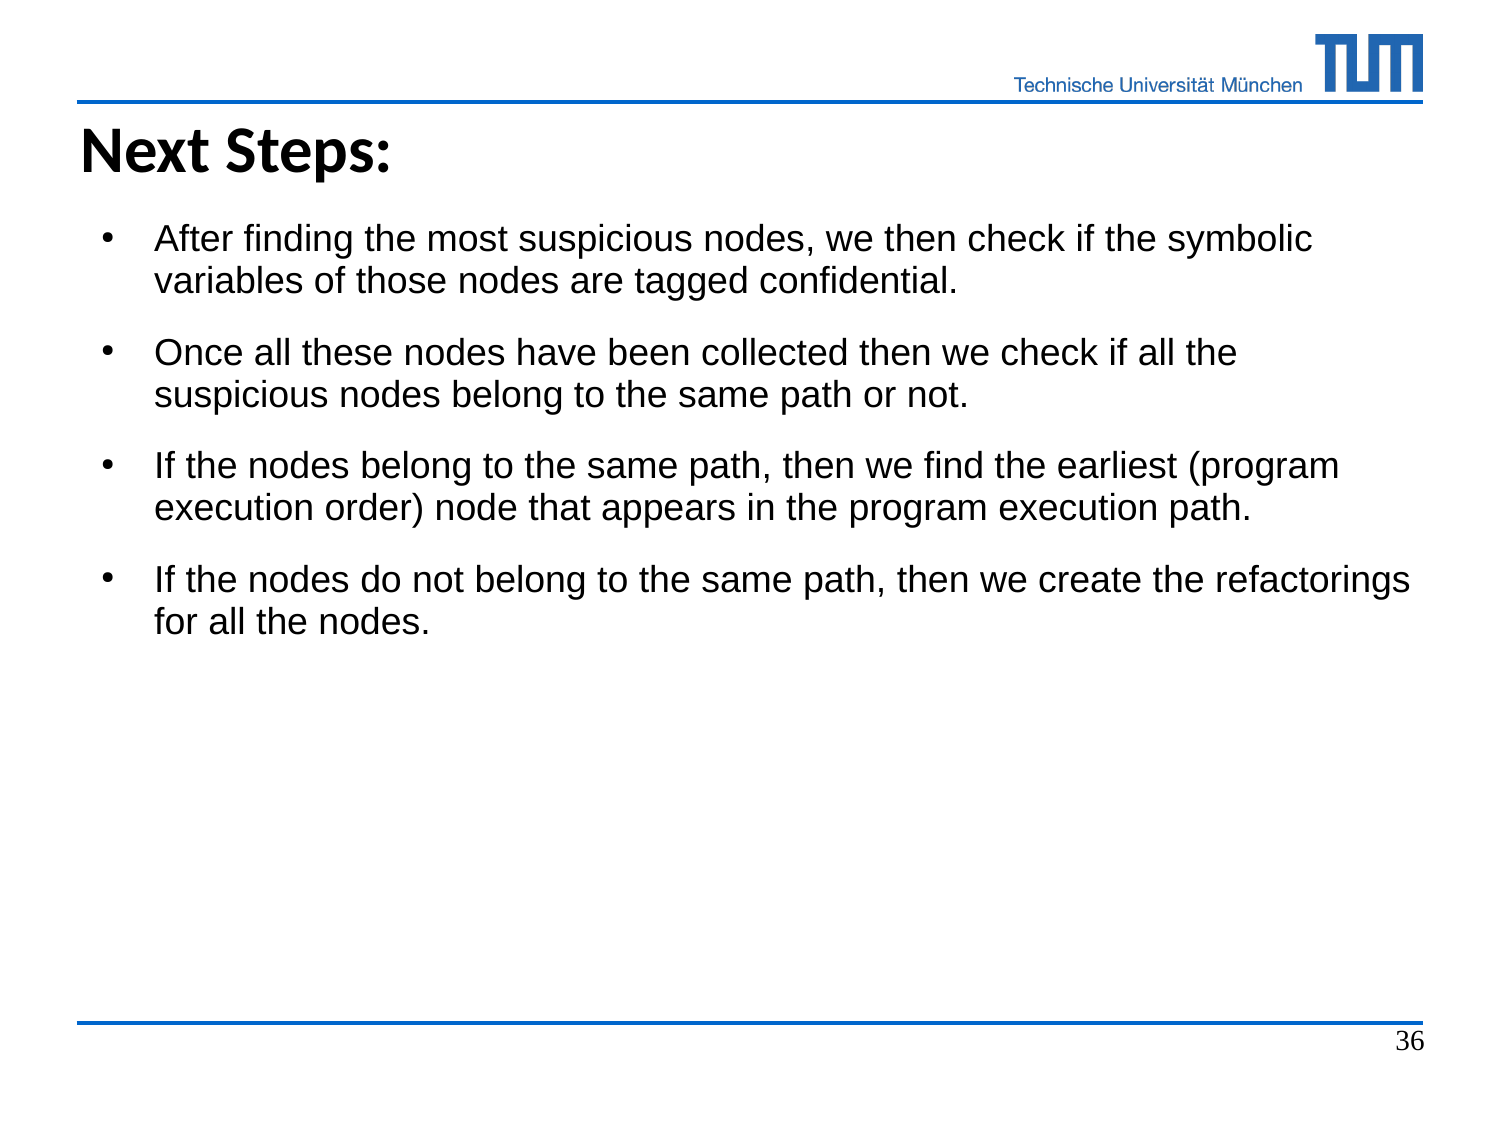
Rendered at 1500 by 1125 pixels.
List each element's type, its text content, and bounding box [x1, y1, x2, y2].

title Next Steps: [80, 112, 1419, 200]
list After finding the most suspicious nodes, we then check if the symbolic variables of those nodes are tagged confidential. Once all these nodes have been collected then we check if all the suspicious nodes belong to the same path or not. If the nodes belong to the same path, then we find the earliest (program execution order) node that appears in the program execution path. If the nodes do not belong to the same path, then we create the refactorings for all the nodes. [83, 217, 1420, 871]
picture [1014, 34, 1423, 92]
